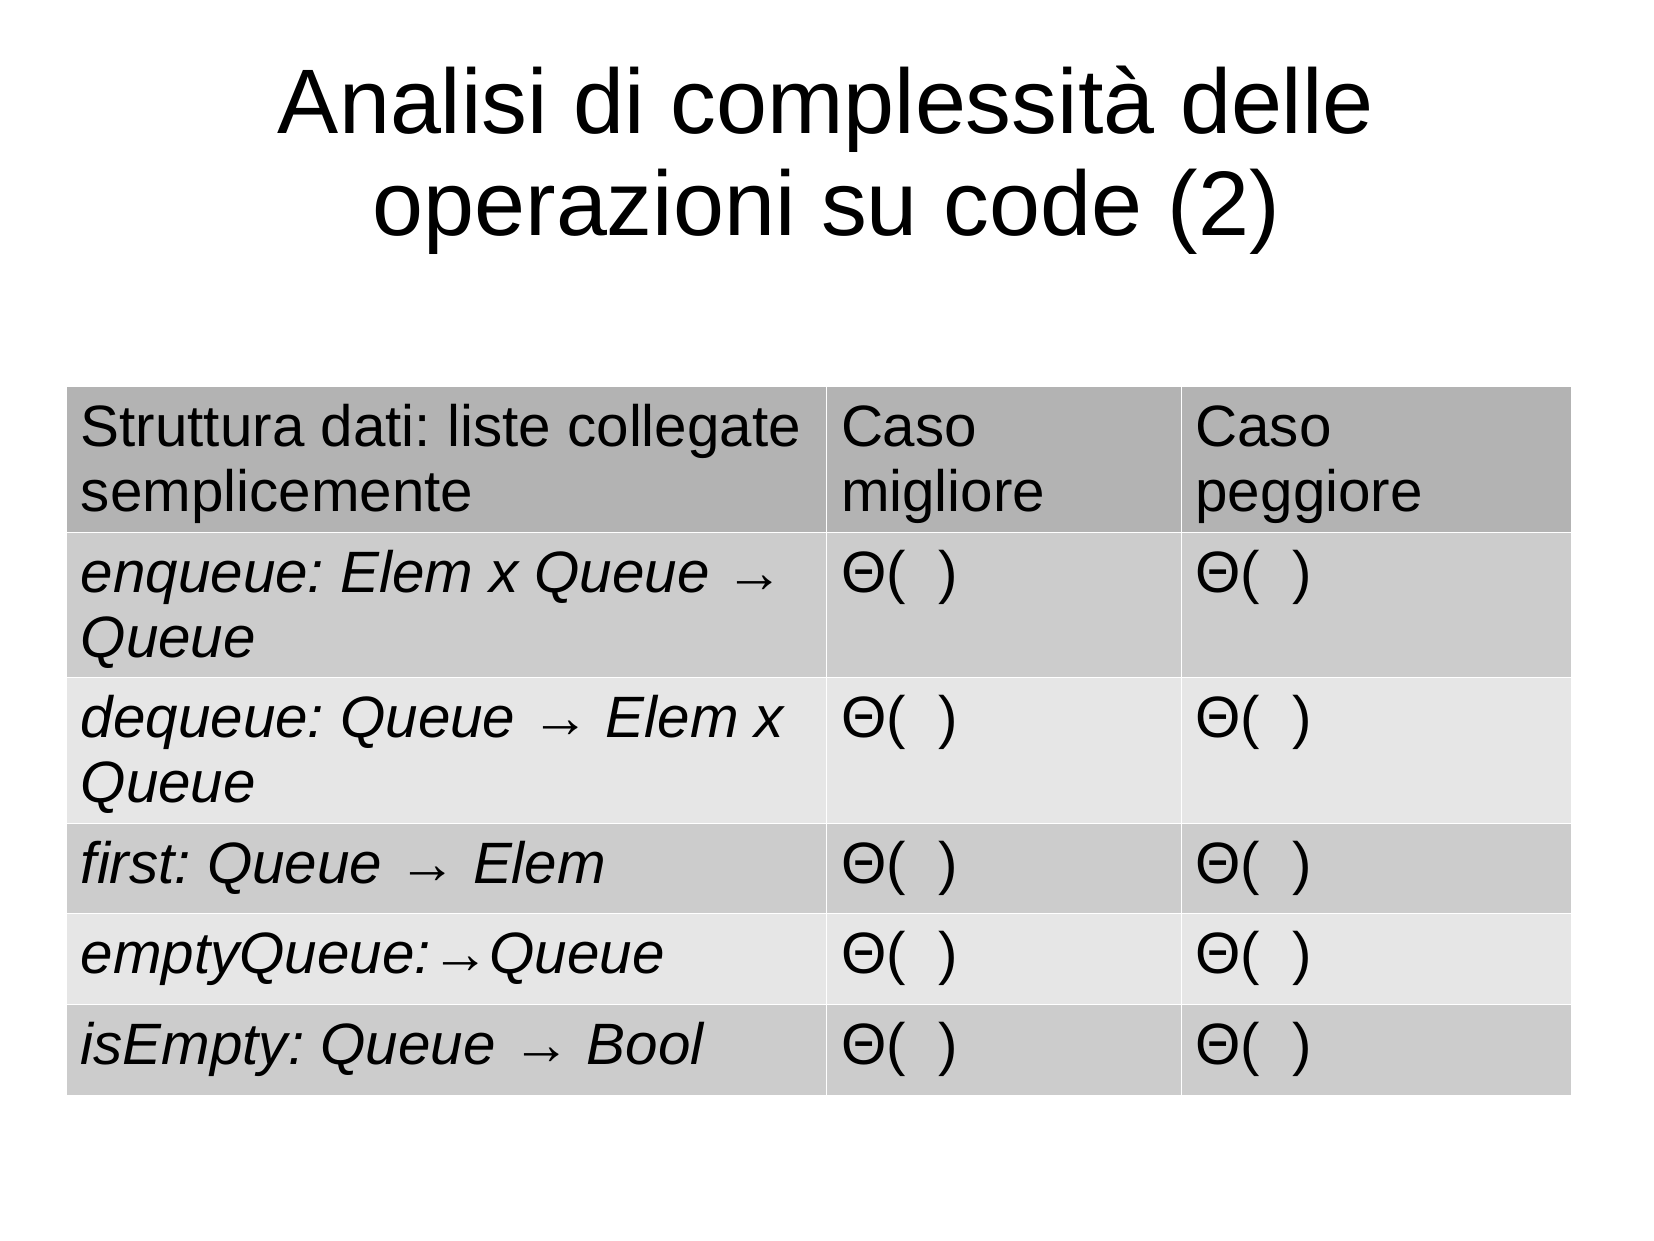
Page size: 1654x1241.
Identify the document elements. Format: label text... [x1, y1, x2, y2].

table_cell enqueue: Elem x Queue → Queue [67, 533, 826, 677]
table_cell first: Queue → Elem [67, 824, 826, 913]
table_cell dequeue: Queue → Elem x Queue [67, 678, 826, 823]
table_header Struttura dati: liste collegate semplicemente [67, 387, 826, 532]
table_cell emptyQueue:→Queue [67, 914, 826, 1004]
table_cell Θ( ) [1182, 914, 1571, 1004]
table_cell Θ( ) [1182, 824, 1571, 913]
table_cell Θ( ) [827, 533, 1181, 677]
table_cell Θ( ) [827, 824, 1181, 913]
table_cell isEmpty: Queue → Bool [67, 1005, 826, 1095]
table_header Caso migliore [827, 387, 1181, 532]
table_cell Θ( ) [1182, 533, 1571, 677]
table_cell Θ( ) [827, 1005, 1181, 1095]
table_cell Θ( ) [1182, 1005, 1571, 1095]
table_cell Θ( ) [827, 914, 1181, 1004]
table_cell Θ( ) [827, 678, 1181, 823]
table_header Caso peggiore [1182, 387, 1571, 532]
table_cell Θ( ) [1182, 678, 1571, 823]
title Analisi di complessità delle operazioni su code (2) [82, 49, 1571, 257]
